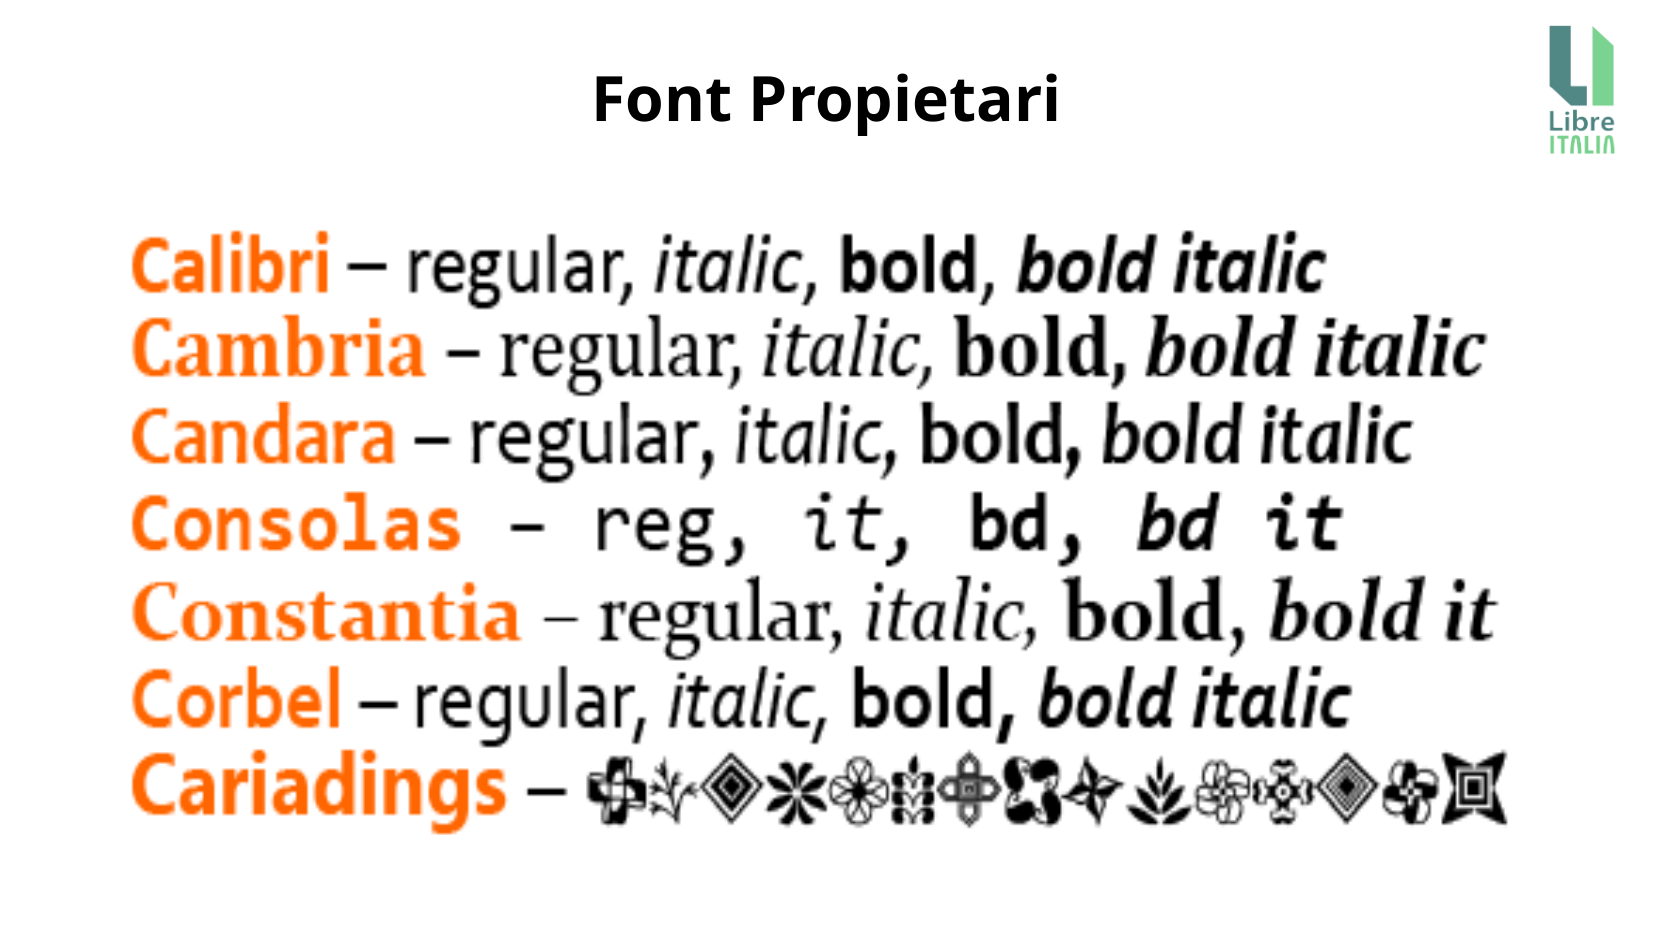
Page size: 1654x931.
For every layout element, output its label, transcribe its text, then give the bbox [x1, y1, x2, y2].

title Font Propietari [129, 44, 1525, 151]
picture [108, 200, 1536, 851]
picture [1529, 23, 1632, 158]
